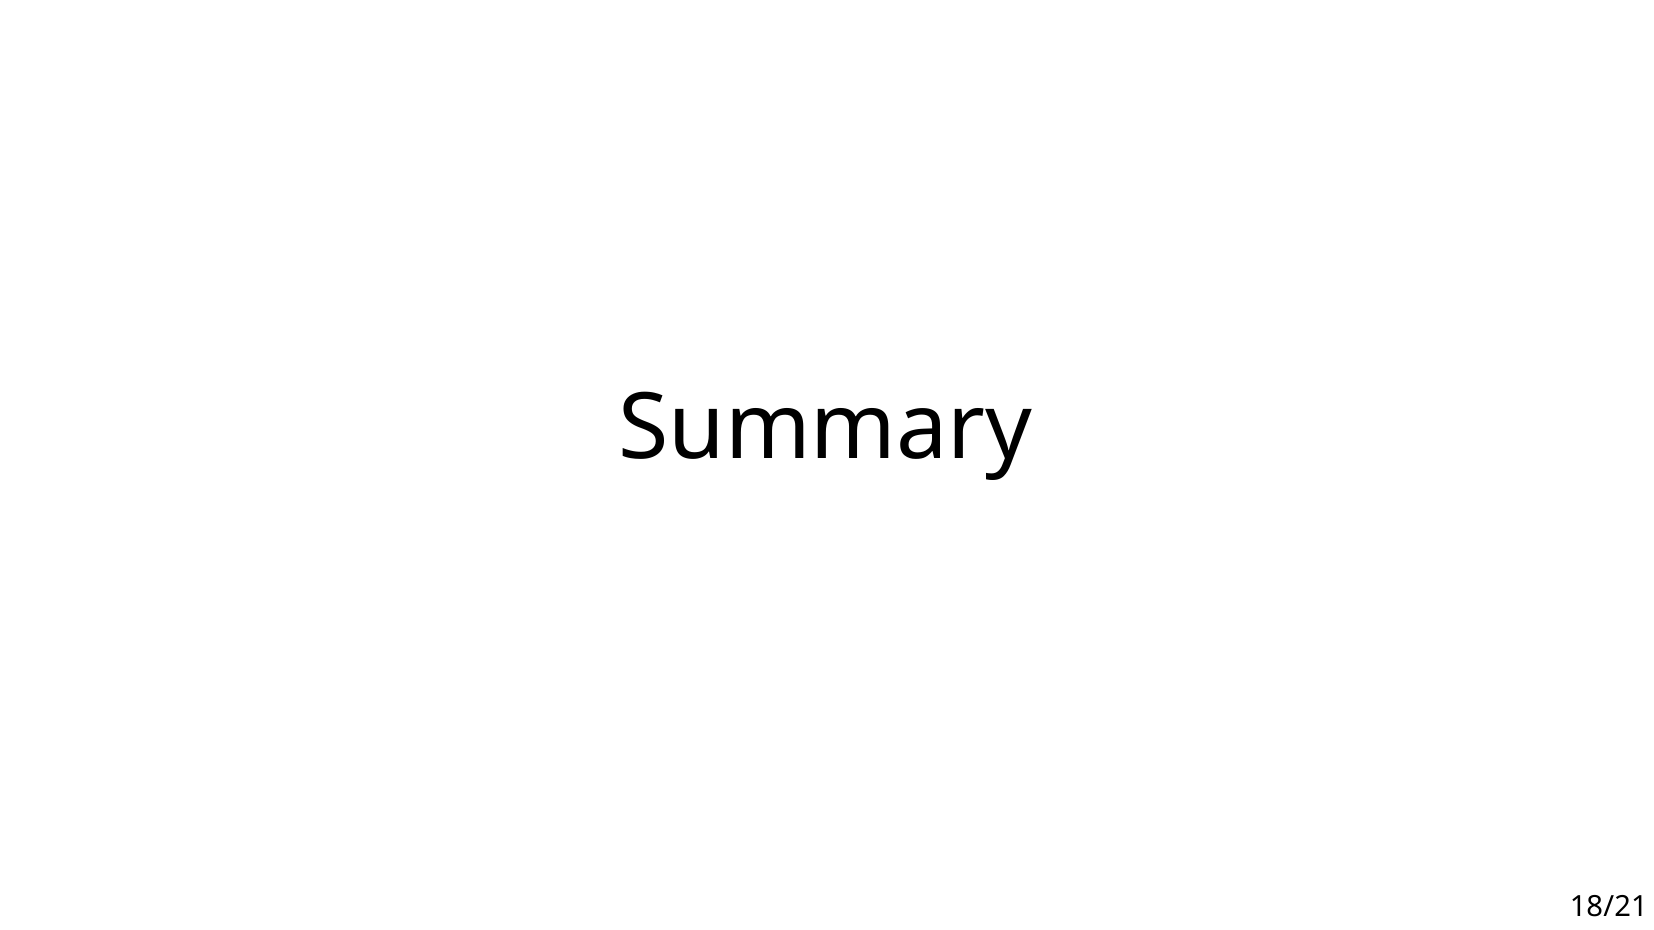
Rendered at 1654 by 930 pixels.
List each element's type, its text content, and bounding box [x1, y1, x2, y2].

title Summary [81, 344, 1570, 501]
